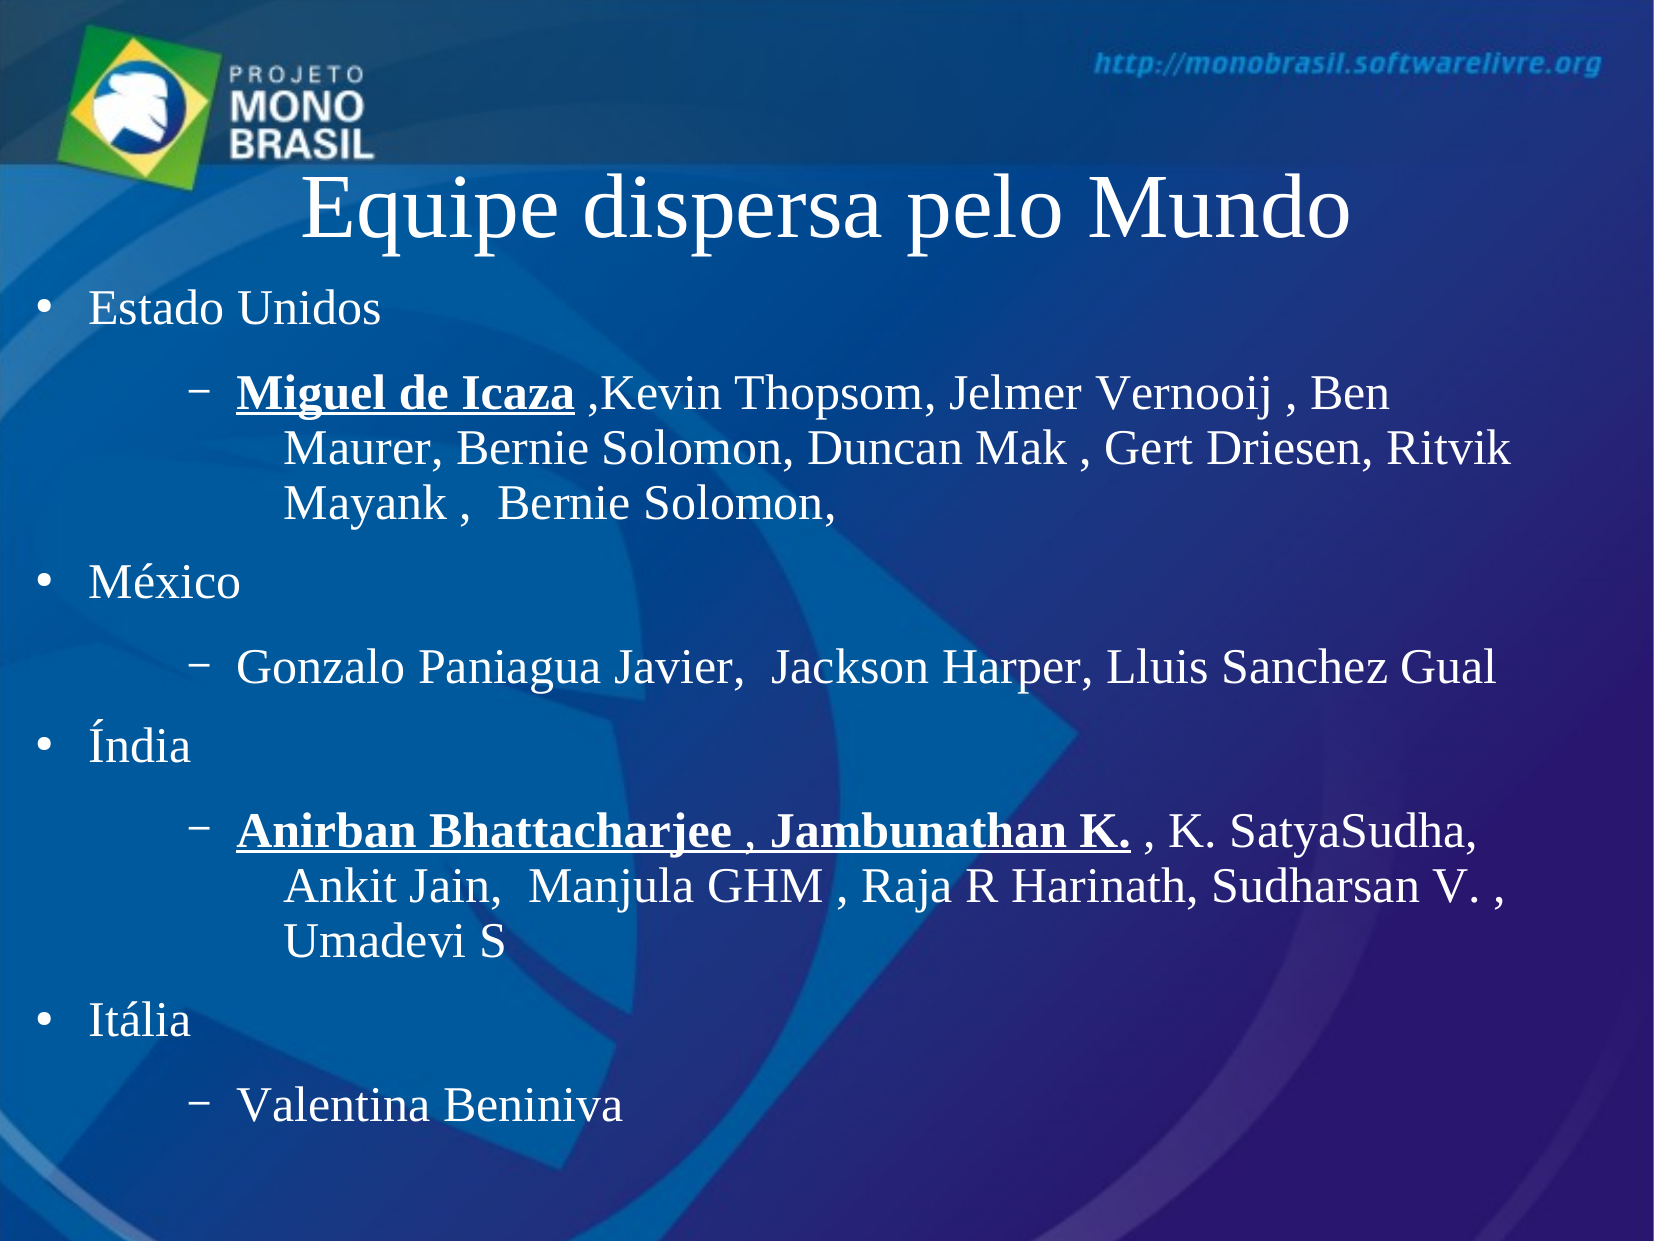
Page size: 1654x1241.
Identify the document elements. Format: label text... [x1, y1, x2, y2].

list Estado Unidos Miguel de Icaza ,Kevin Thopsom, Jelmer Vernooij , Ben Maurer, Bernie Solomon, Duncan Mak , Gert Driesen, Ritvik Mayank , Bernie Solomon, México Gonzalo Paniagua Javier, Jackson Harper, Lluis Sanchez Gual Índia Anirban Bhattacharjee , Jambunathan K. , K. SatyaSudha, Ankit Jain, Manjula GHM , Raja R Harinath, Sudharsan V. , Umadevi S Itália Valentina Beniniva [0, 279, 1548, 1144]
picture [0, 0, 1654, 1241]
title Equipe dispersa pelo Mundo [121, 102, 1534, 279]
